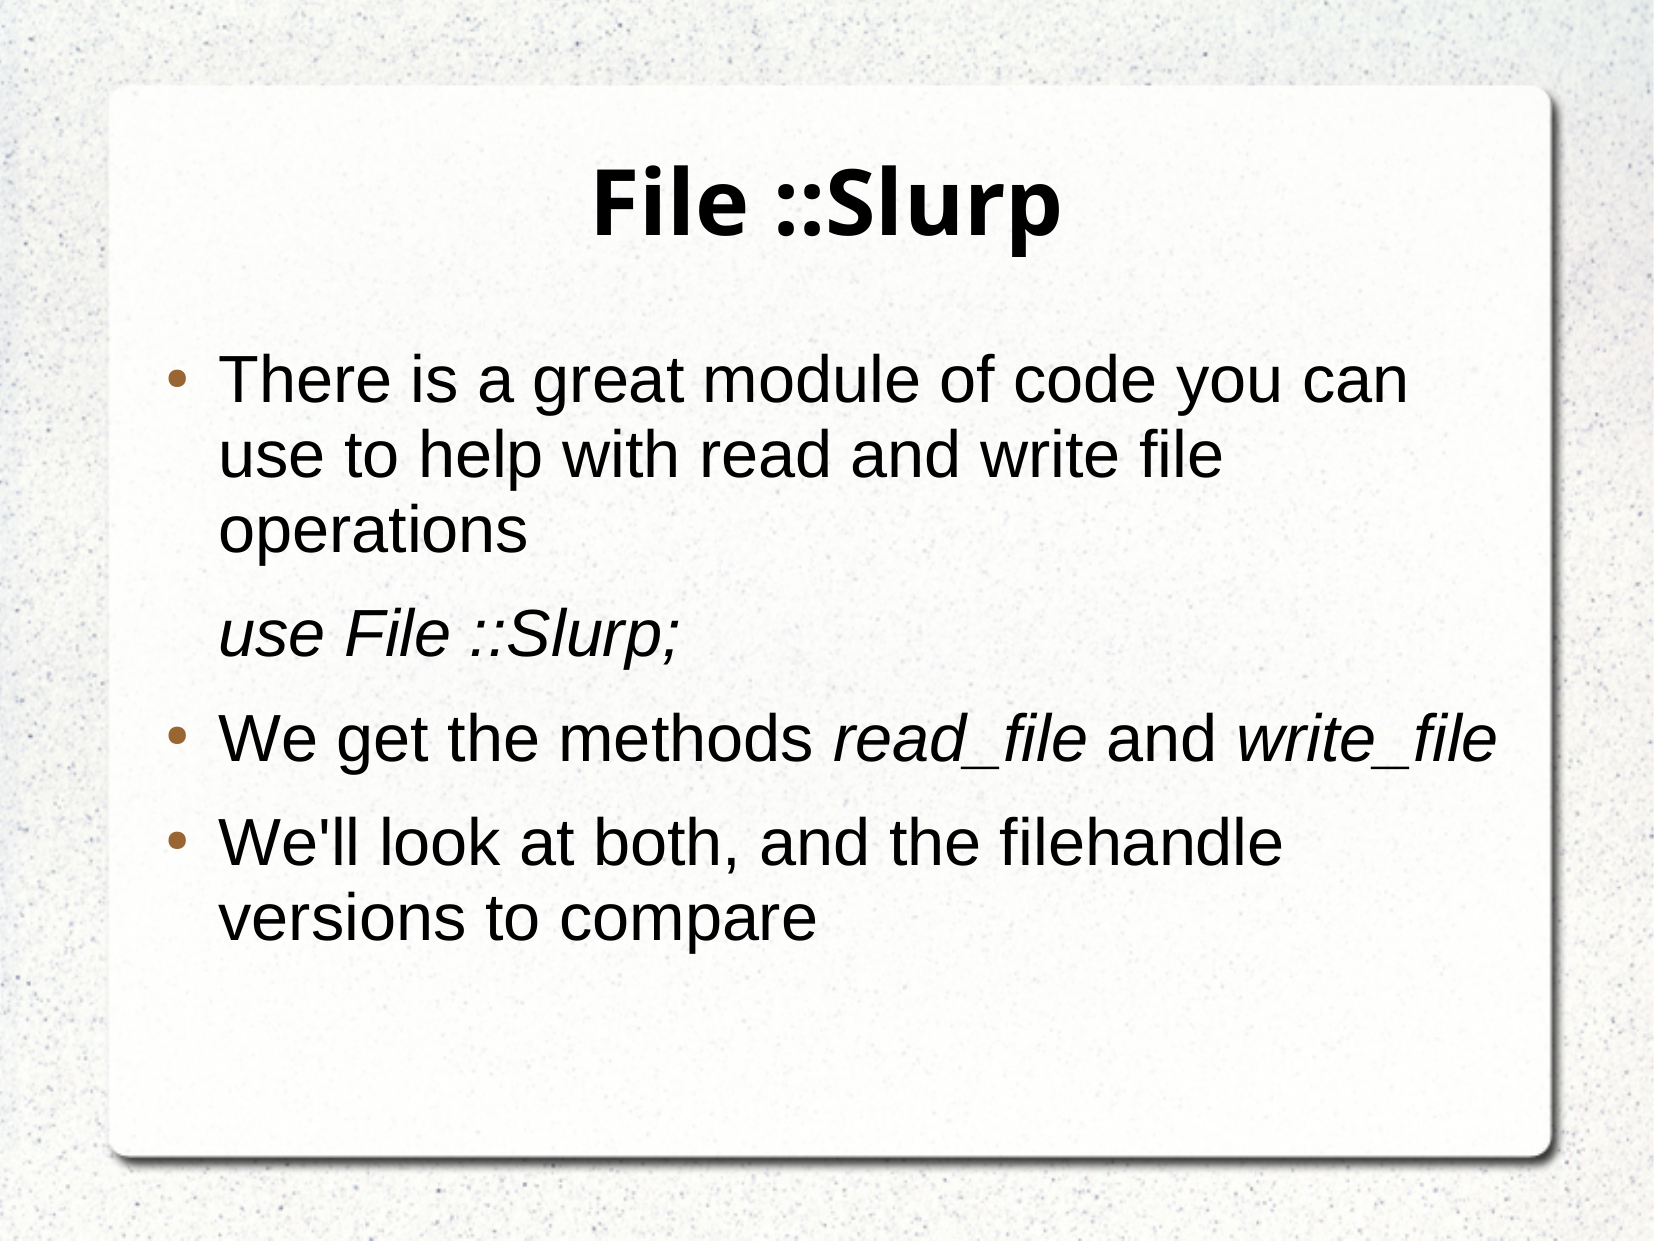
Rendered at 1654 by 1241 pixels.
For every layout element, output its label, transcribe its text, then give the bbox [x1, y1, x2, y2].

picture [0, 0, 1654, 1241]
title File ::Slurp [118, 96, 1536, 304]
list There is a great module of code you can use to help with read and write file operations use File ::Slurp; We get the methods read_file and write_file We'll look at both, and the filehandle versions to compare [147, 342, 1506, 978]
